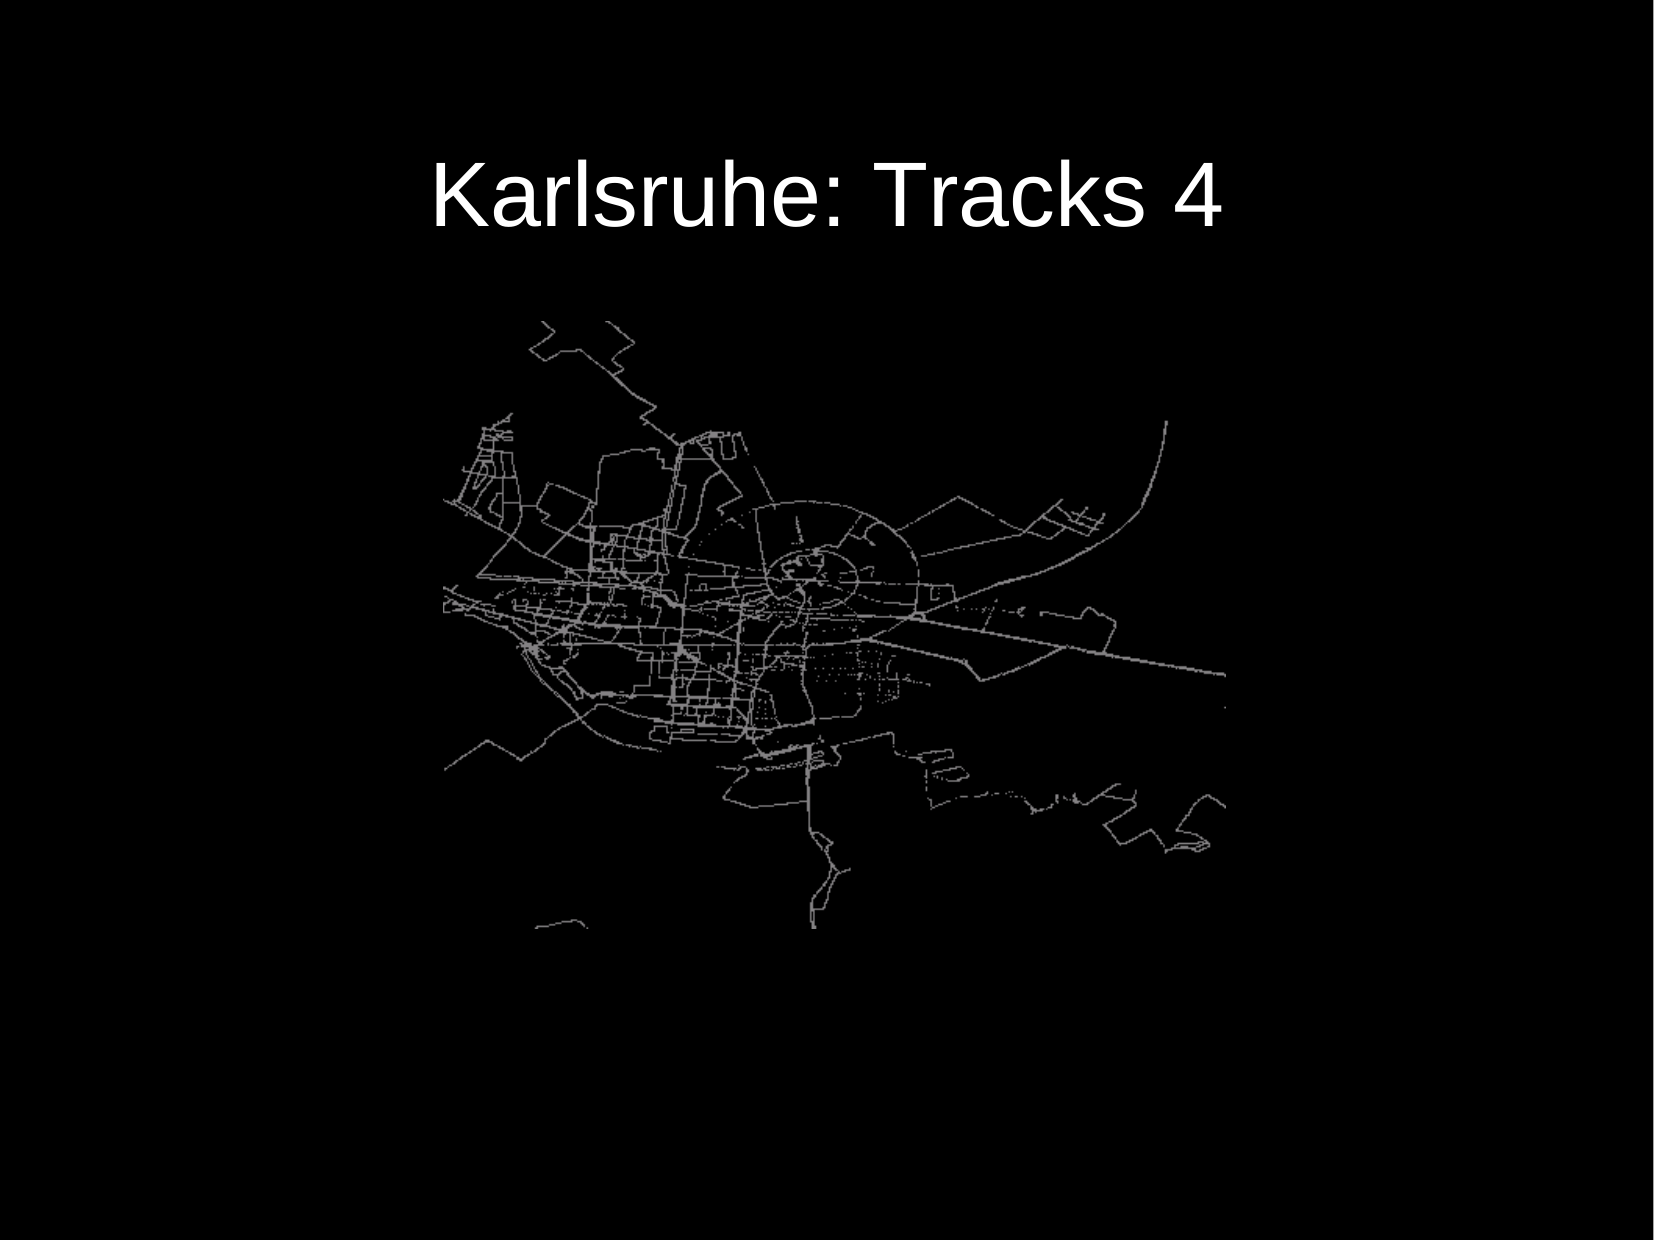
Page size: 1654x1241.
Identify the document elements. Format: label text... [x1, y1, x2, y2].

picture [443, 321, 1226, 929]
title Karlsruhe: Tracks 4 [121, 91, 1534, 299]
